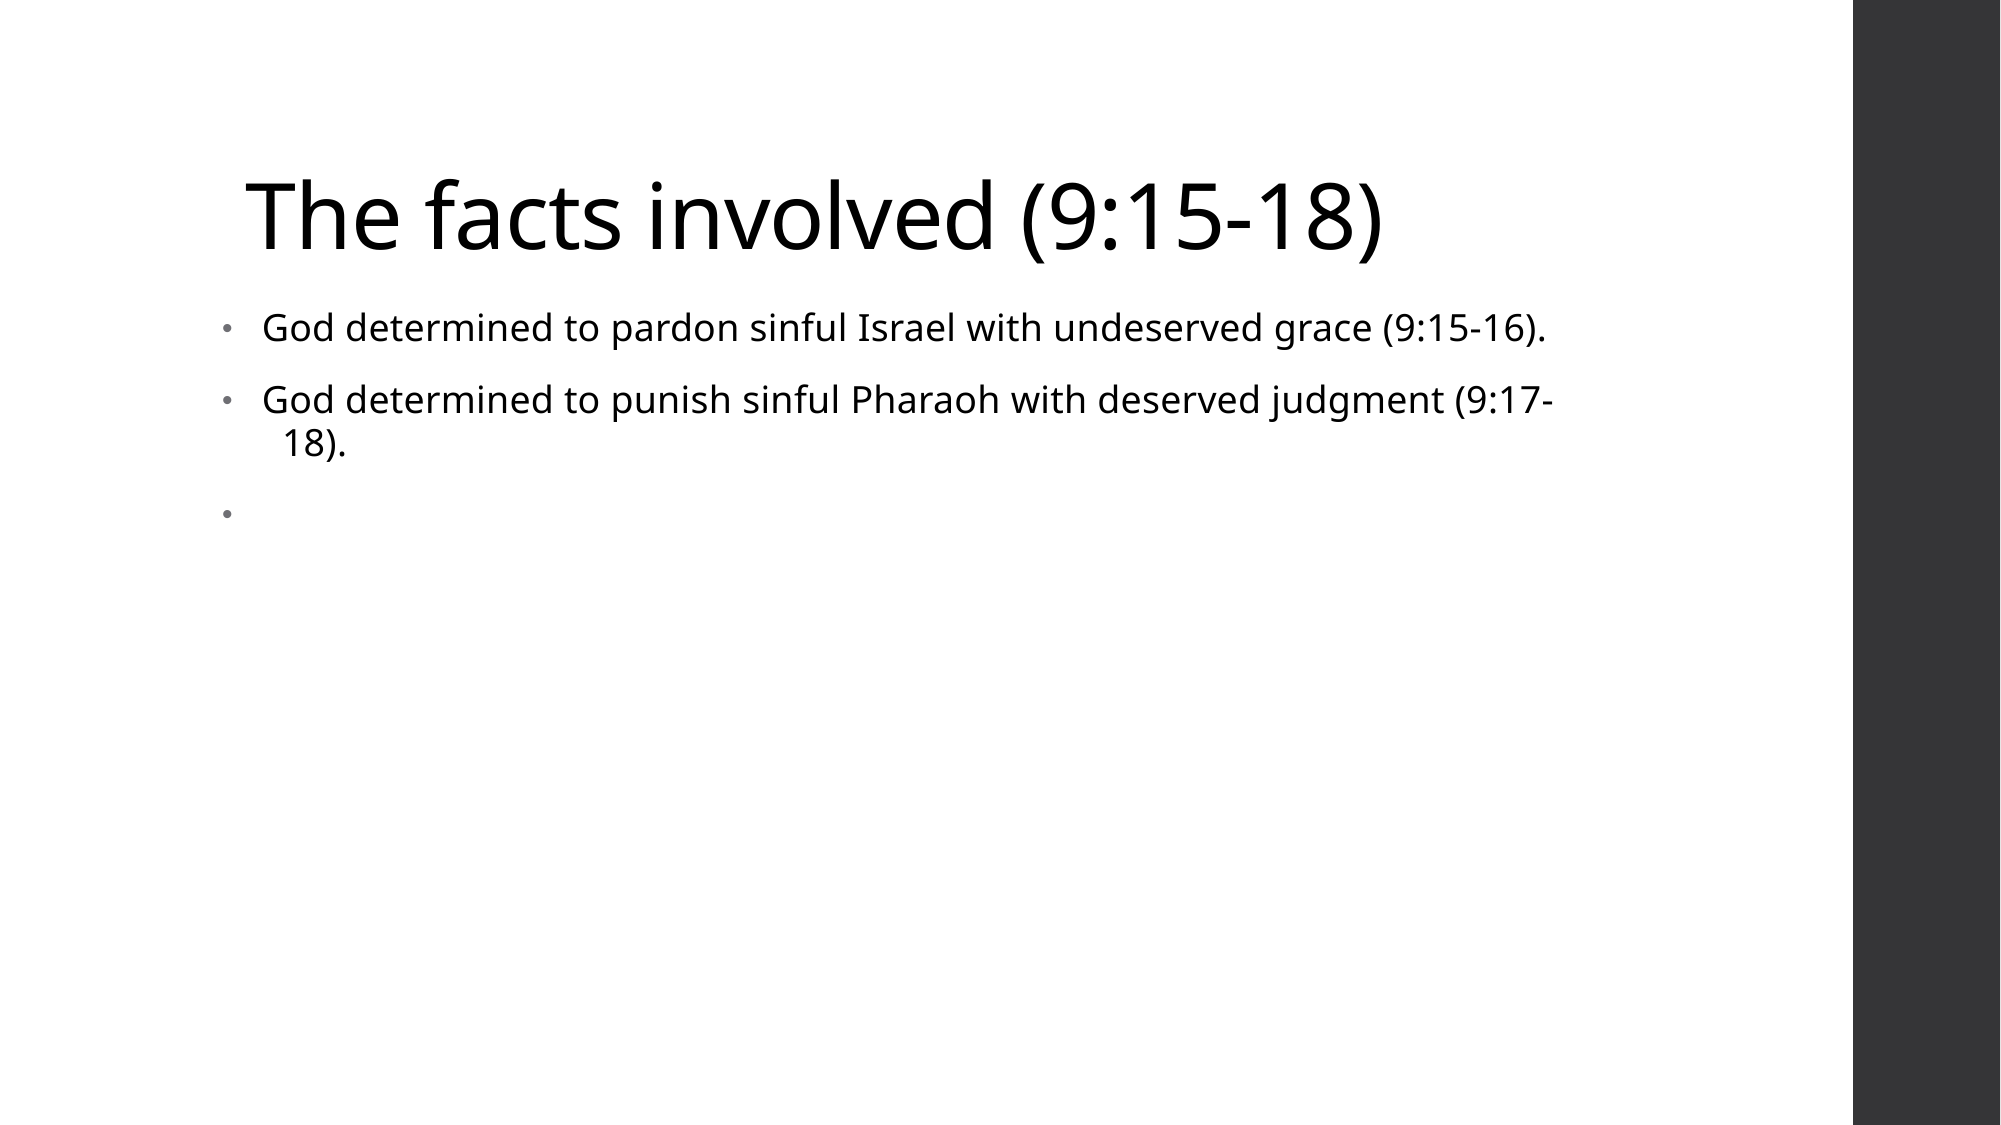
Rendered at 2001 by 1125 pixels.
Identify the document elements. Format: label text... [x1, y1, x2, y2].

list God determined to pardon sinful Israel with undeserved grace (9:15-16). God determined to punish sinful Pharaoh with deserved judgment (9:17-18). [206, 299, 1617, 1014]
title The facts involved (9:15-18) [206, 60, 1797, 278]
